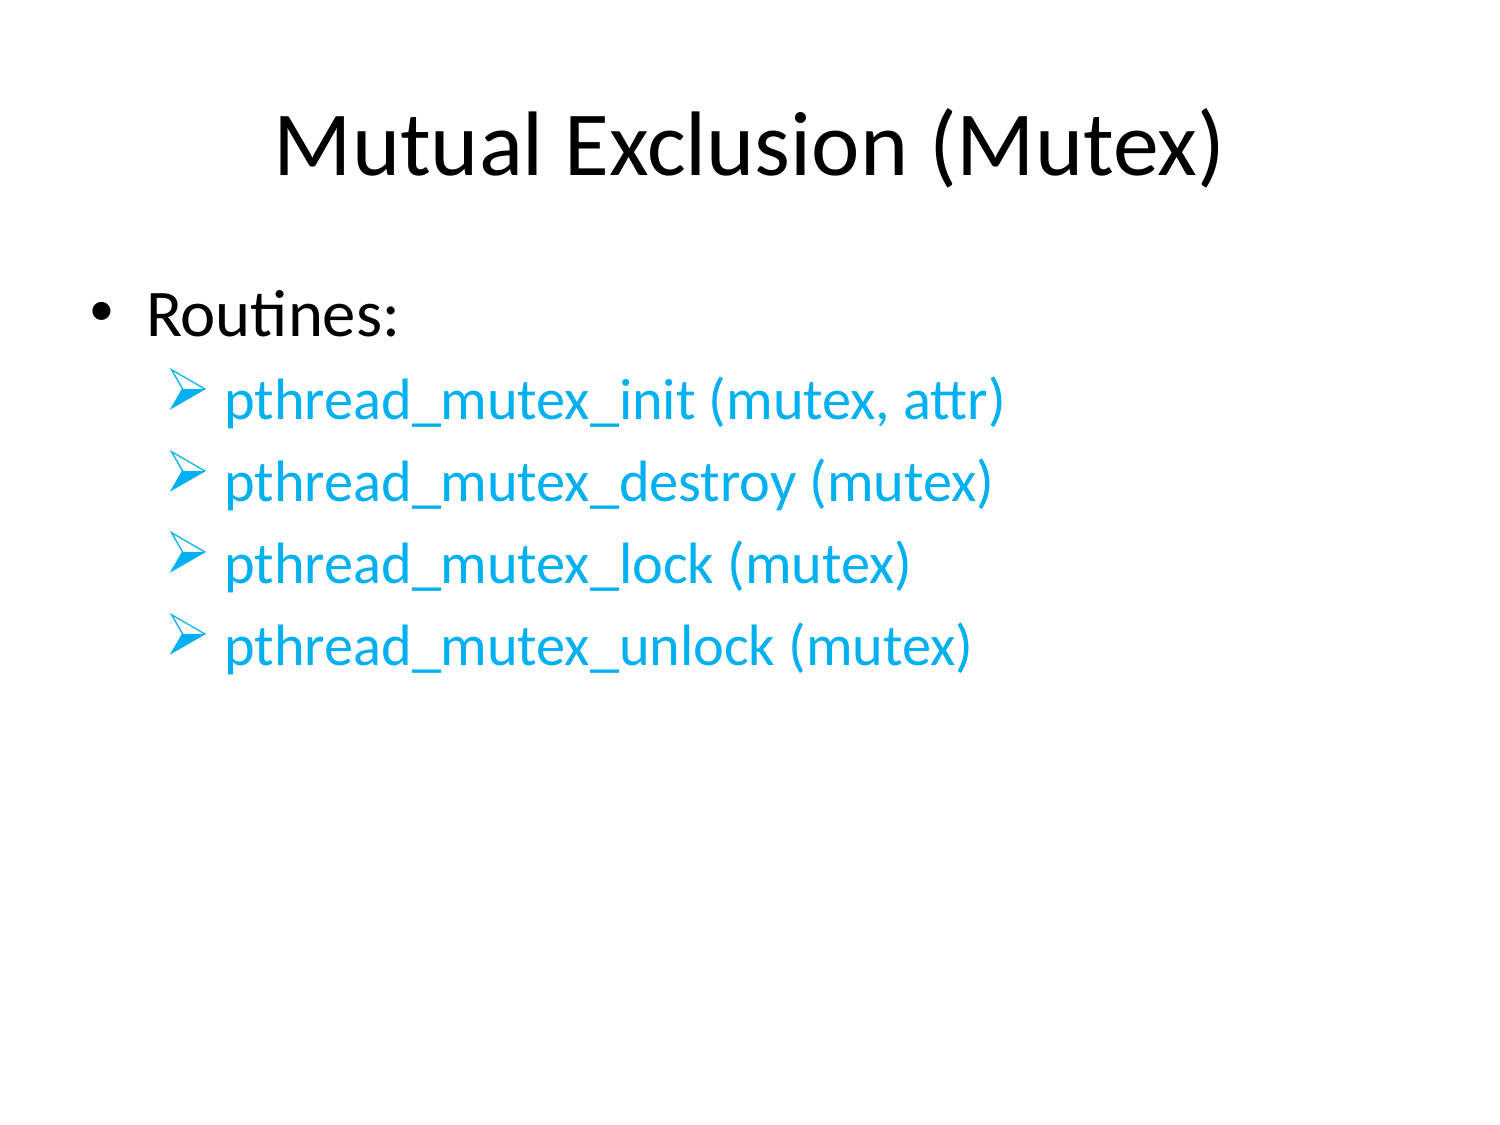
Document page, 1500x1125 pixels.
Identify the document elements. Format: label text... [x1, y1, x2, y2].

text_box Mutual Exclusion (Mutex) [75, 45, 1425, 233]
text_box Routines: pthread_mutex_init (mutex, attr) pthread_mutex_destroy (mutex) pthread_mutex_lock (mutex) pthread_mutex_unlock (mutex) [75, 262, 1425, 1005]
